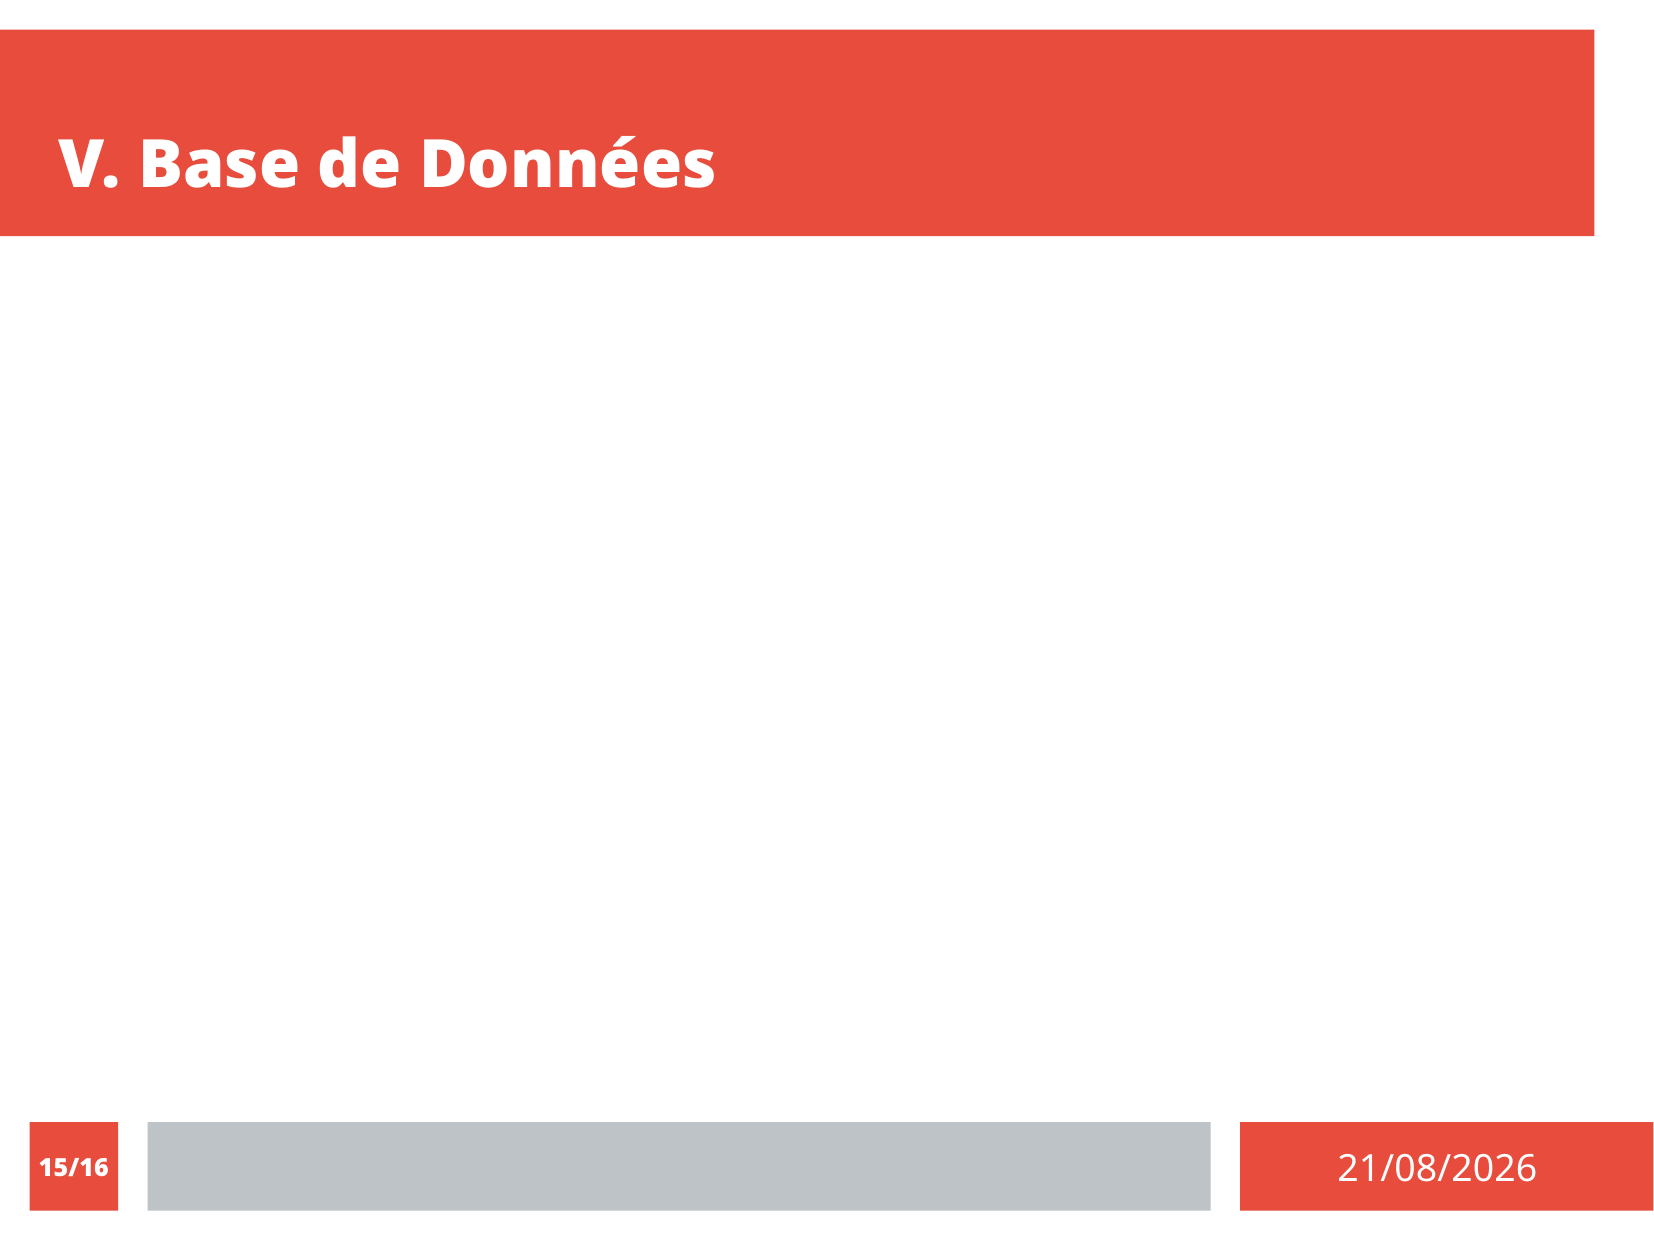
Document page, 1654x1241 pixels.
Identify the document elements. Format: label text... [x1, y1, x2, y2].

title V. Base de Données [59, 59, 1595, 207]
